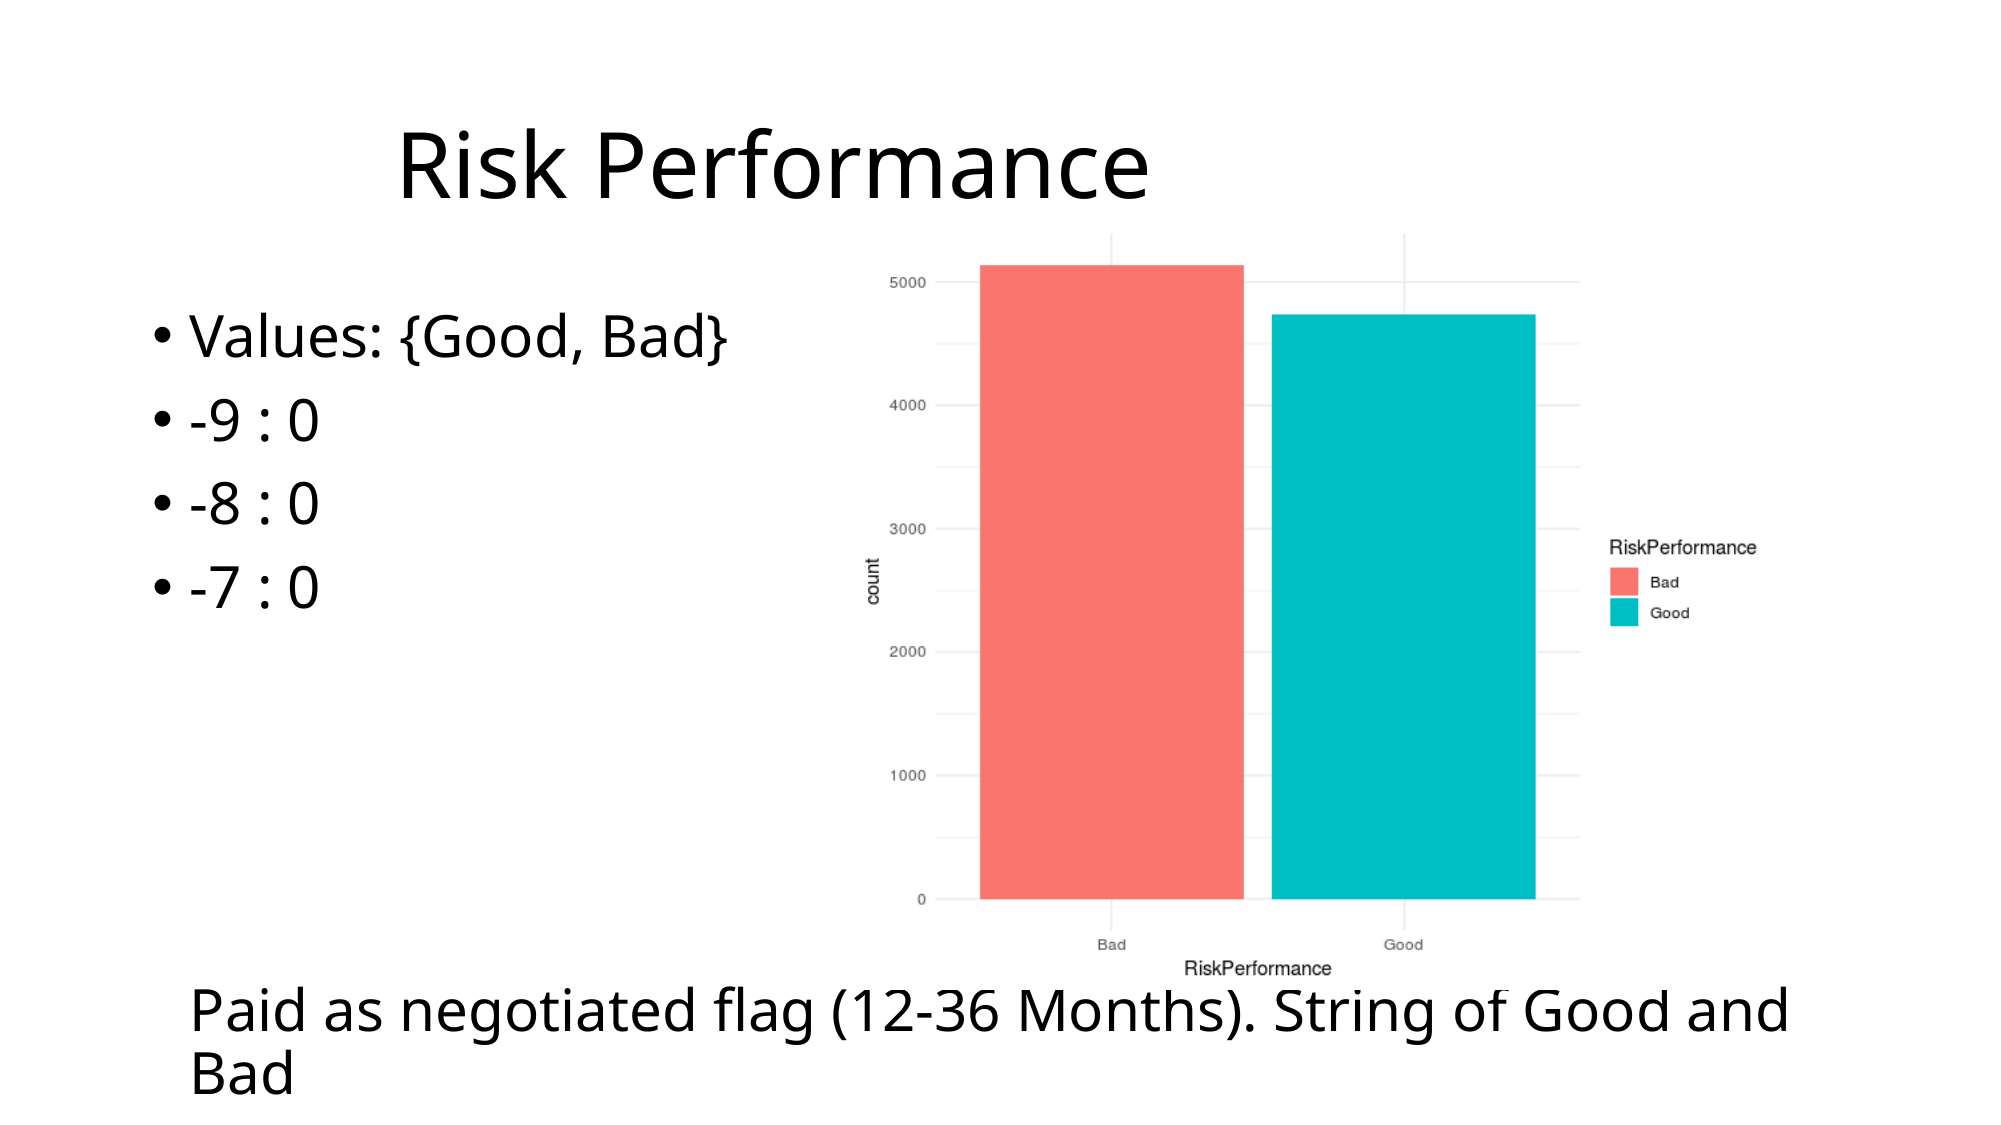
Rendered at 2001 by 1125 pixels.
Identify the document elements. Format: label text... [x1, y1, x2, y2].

list Values: {Good, Bad} -9 : 0 -8 : 0 -7 : 0 Paid as negotiated flag (12-36 Months). String of Good and Bad [137, 299, 1863, 1111]
picture [855, 224, 1777, 991]
title Risk Performance [137, 59, 1863, 278]
